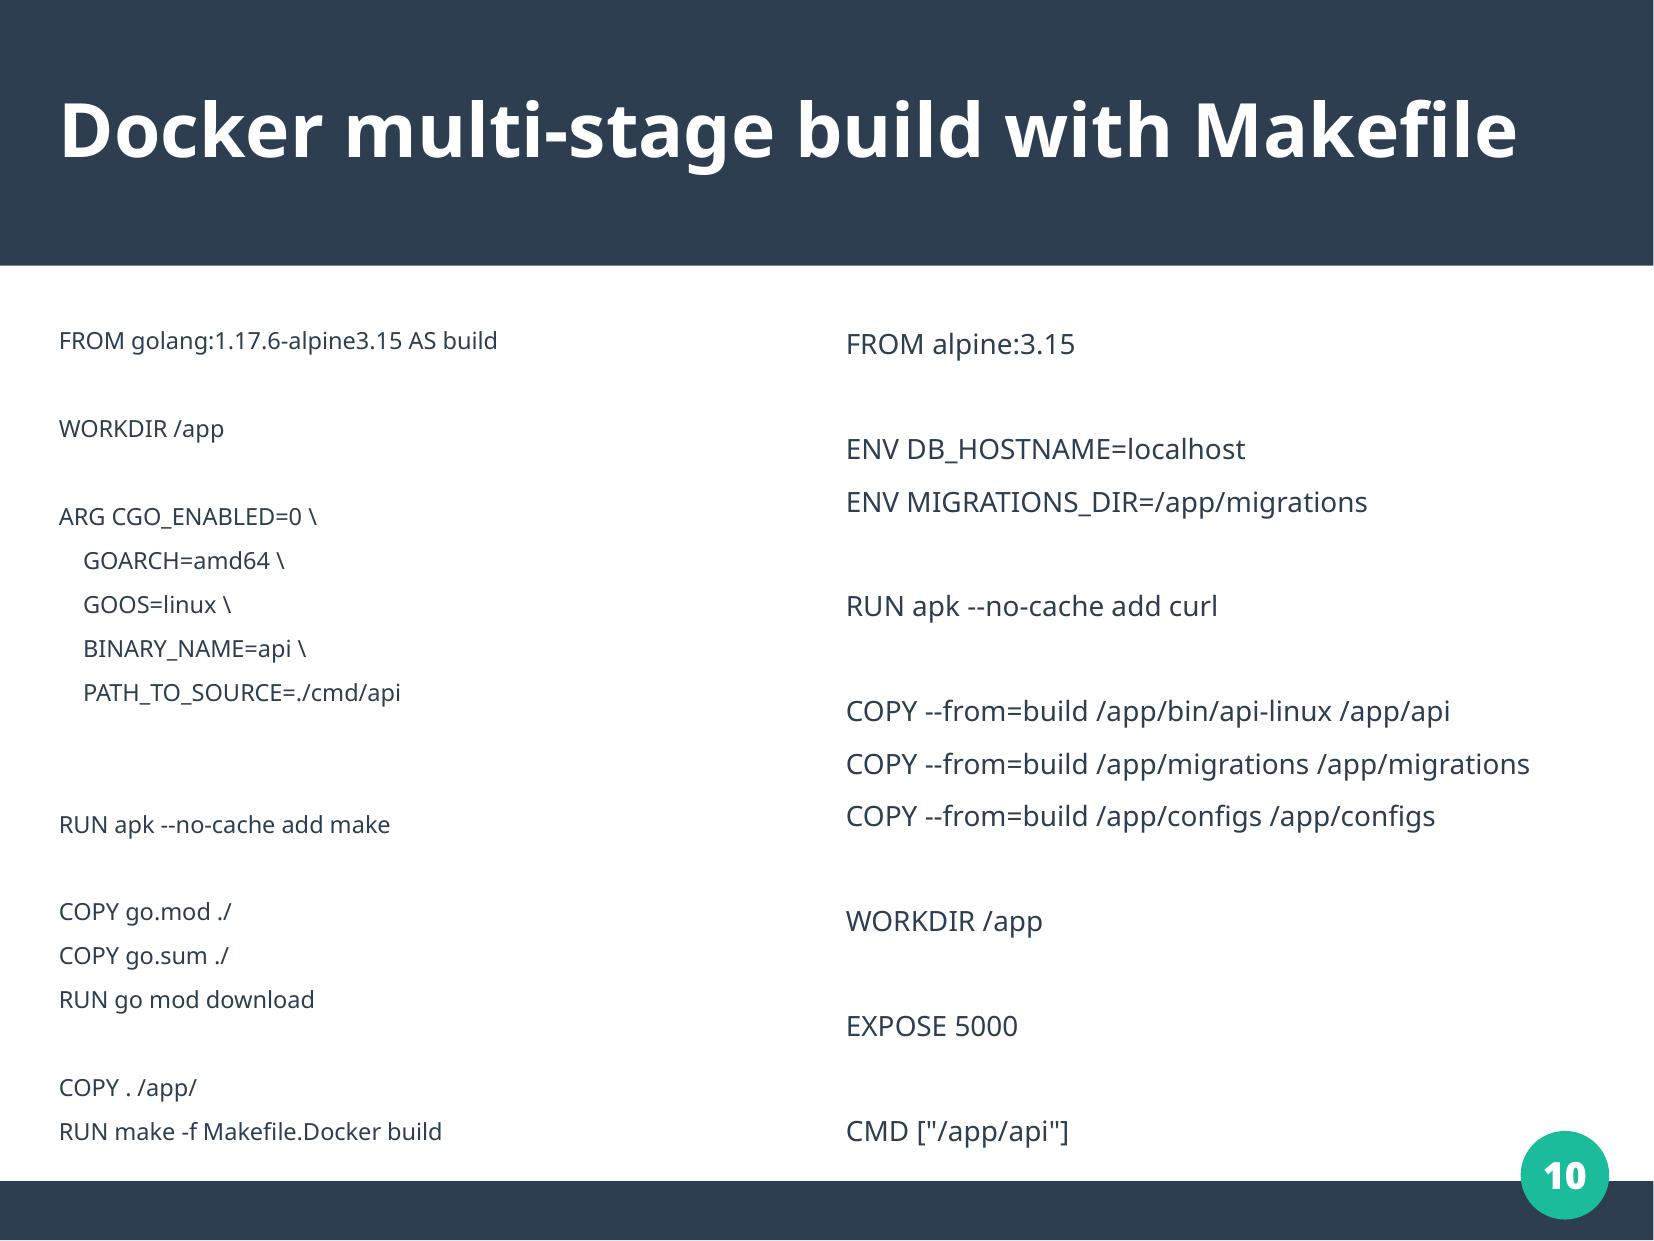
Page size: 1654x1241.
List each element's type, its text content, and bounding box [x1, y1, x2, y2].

title Docker multi-stage build with Makefile [59, 49, 1595, 207]
list FROM golang:1.17.6-alpine3.15 AS build WORKDIR /app ARG CGO_ENABLED=0 \ GOARCH=amd64 \ GOOS=linux \ BINARY_NAME=api \ PATH_TO_SOURCE=./cmd/api RUN apk --no-cache add make COPY go.mod ./ COPY go.sum ./ RUN go mod download COPY . /app/ RUN make -f Makefile.Docker build [59, 324, 809, 1152]
list FROM alpine:3.15 ENV DB_HOSTNAME=localhost ENV MIGRATIONS_DIR=/app/migrations RUN apk --no-cache add curl COPY --from=build /app/bin/api-linux /app/api COPY --from=build /app/migrations /app/migrations COPY --from=build /app/configs /app/configs WORKDIR /app EXPOSE 5000 CMD ["/app/api"] [845, 324, 1596, 1152]
